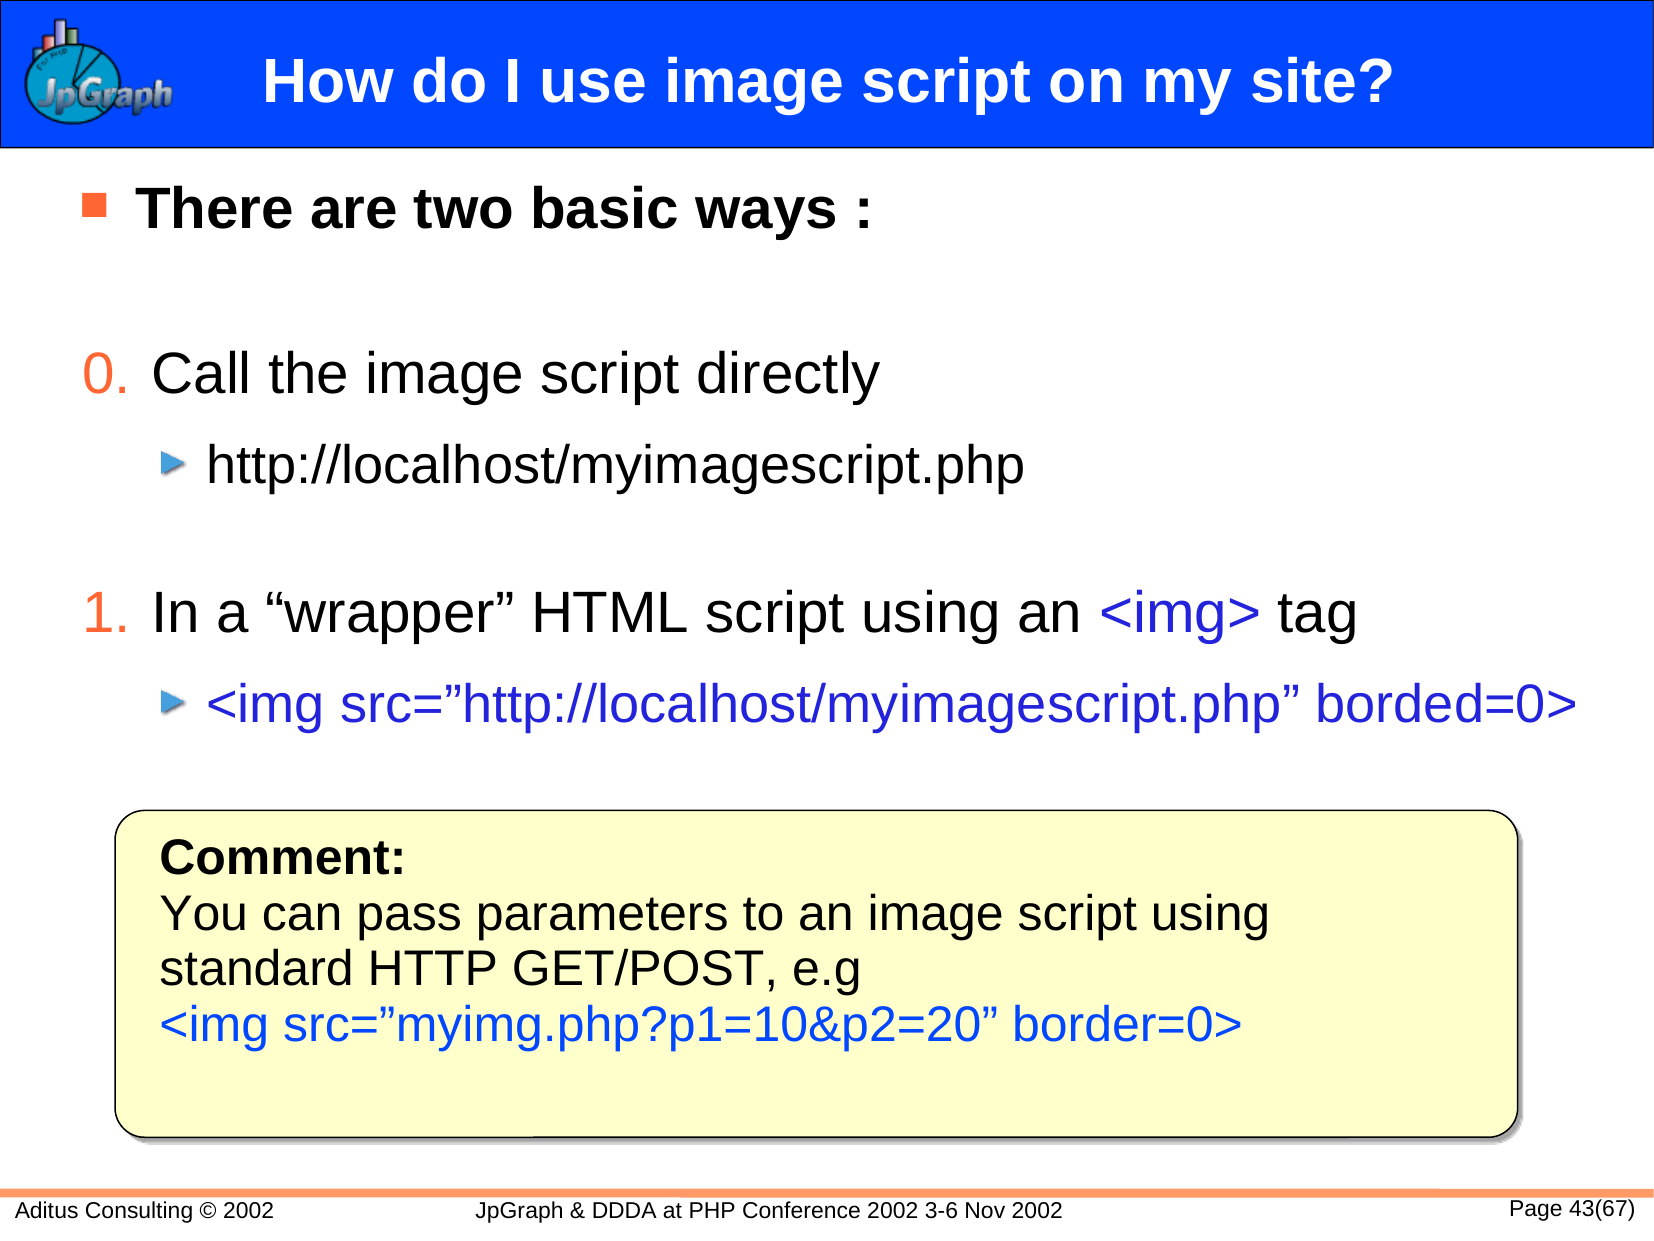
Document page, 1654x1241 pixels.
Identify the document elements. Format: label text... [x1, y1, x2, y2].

title How do I use image script on my site? [123, 0, 1536, 163]
list There are two basic ways : Call the image script directly http://localhost/myimagescript.php In a “wrapper” HTML script using an <img> tag <img src=”http://localhost/myimagescript.php” borded=0> [64, 177, 1580, 812]
text_box Comment: You can pass parameters to an image script using standard HTTP GET/POST, e.g <img src=”myimg.php?p1=10&p2=20” border=0> [159, 829, 1371, 1109]
picture [20, 17, 123, 128]
text_box [115, 810, 1518, 1138]
